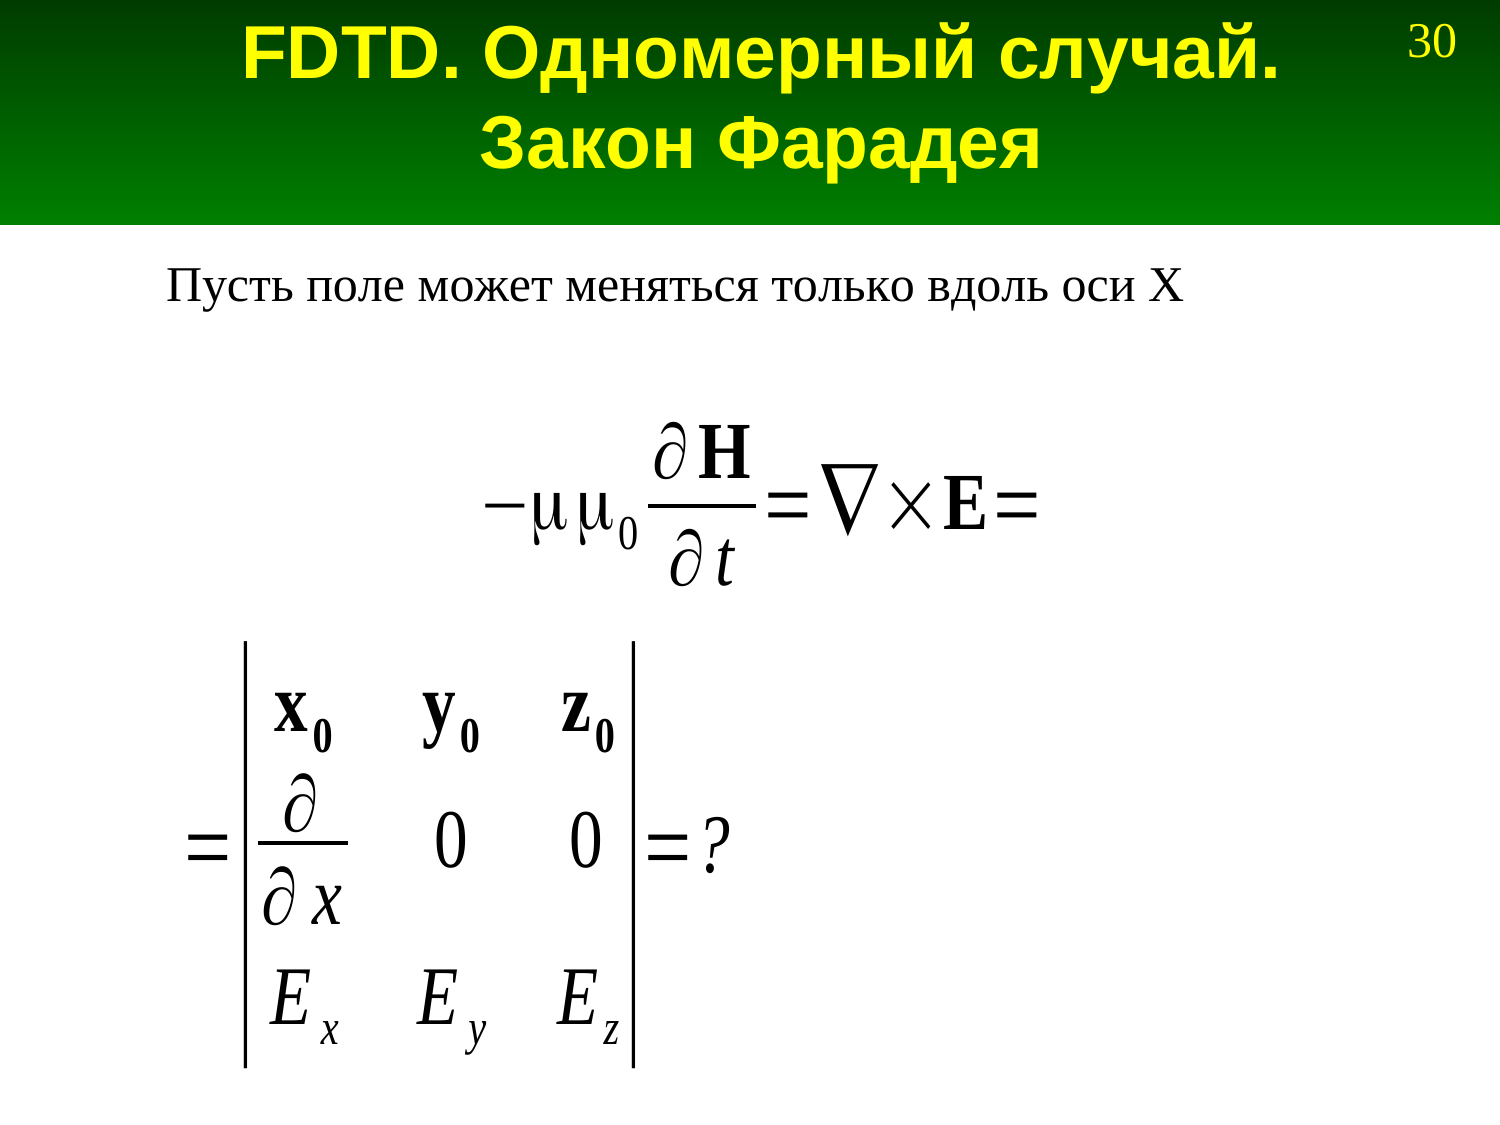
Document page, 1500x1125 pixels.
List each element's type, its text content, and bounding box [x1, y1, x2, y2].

text_box Пусть поле может меняться только вдоль оси X [151, 243, 1349, 345]
title FDTD. Одномерный случай. Закон Фарадея [123, 0, 1399, 192]
chart [461, 408, 1063, 602]
chart [164, 637, 747, 1075]
